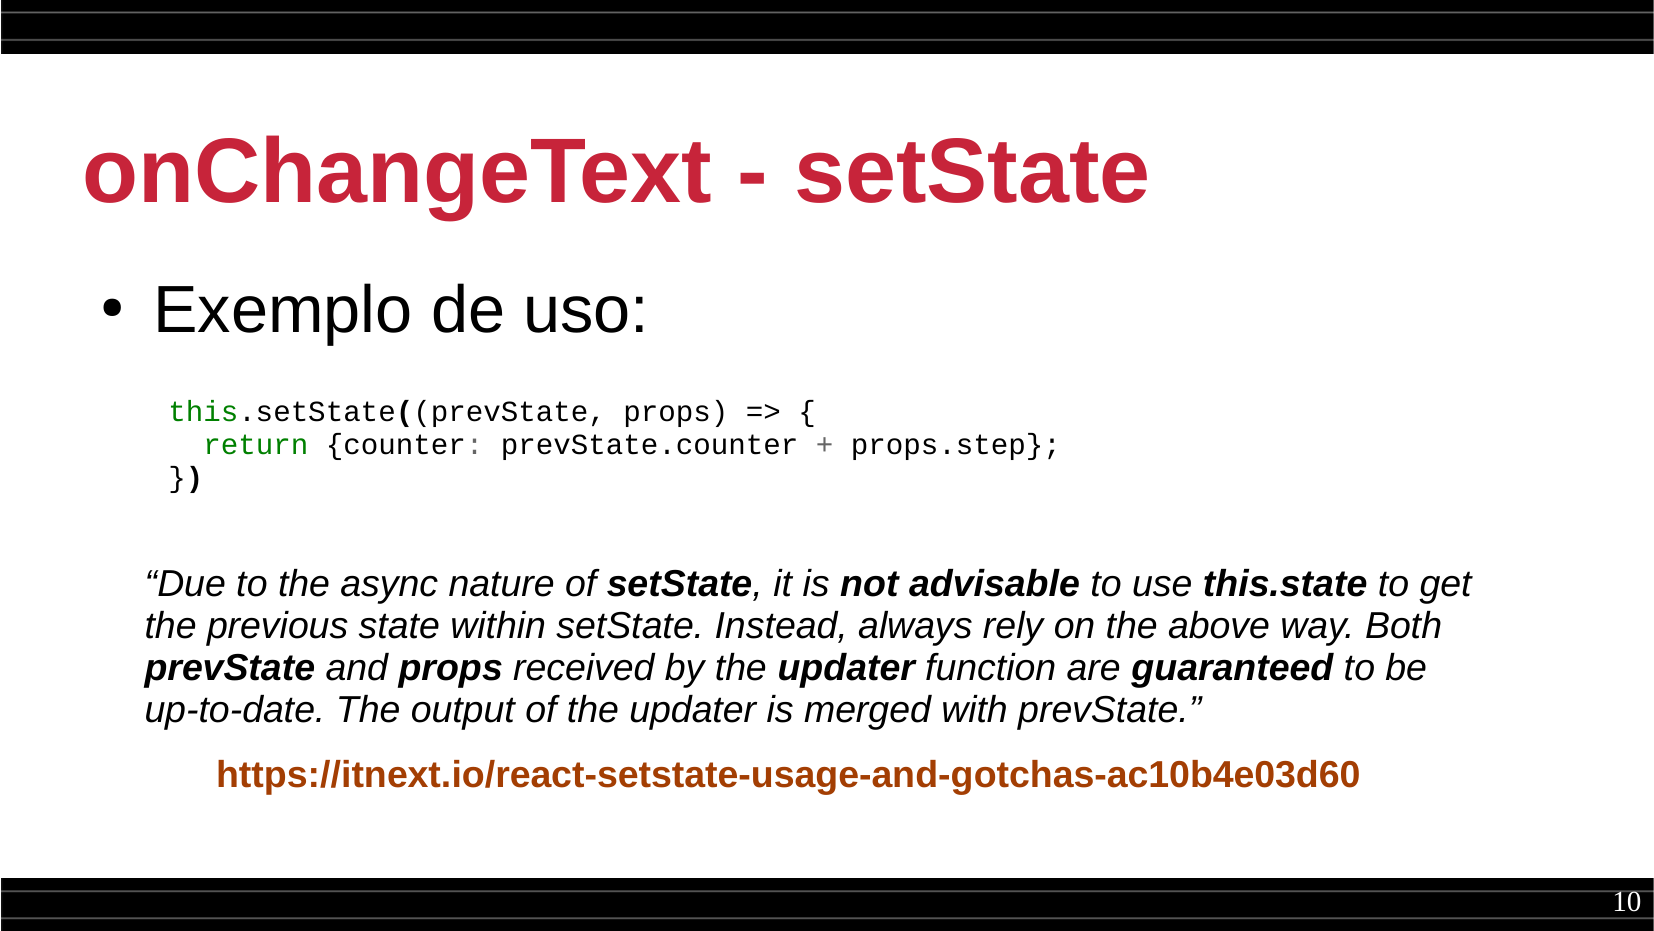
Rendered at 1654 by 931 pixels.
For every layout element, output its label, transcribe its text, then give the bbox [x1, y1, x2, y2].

picture [1, 878, 1654, 931]
text_box this.setState((prevState, props) => { return {counter: prevState.counter + props.step}; }) [153, 389, 1118, 504]
picture [1, 0, 1654, 54]
title onChangeText - setState [82, 92, 1571, 249]
text_box https://itnext.io/react-setstate-usage-and-gotchas-ac10b4e03d60 [201, 746, 1394, 804]
text_box “Due to the async nature of setState, it is not advisable to use this.state to get the previous state within setState. Instead, always rely on the above way. Both prevState and props received by the updater function are guaranteed to be up-to-date. The output of the updater is merged with prevState.” [129, 555, 1489, 738]
list Exemplo de uso: [82, 271, 1571, 758]
